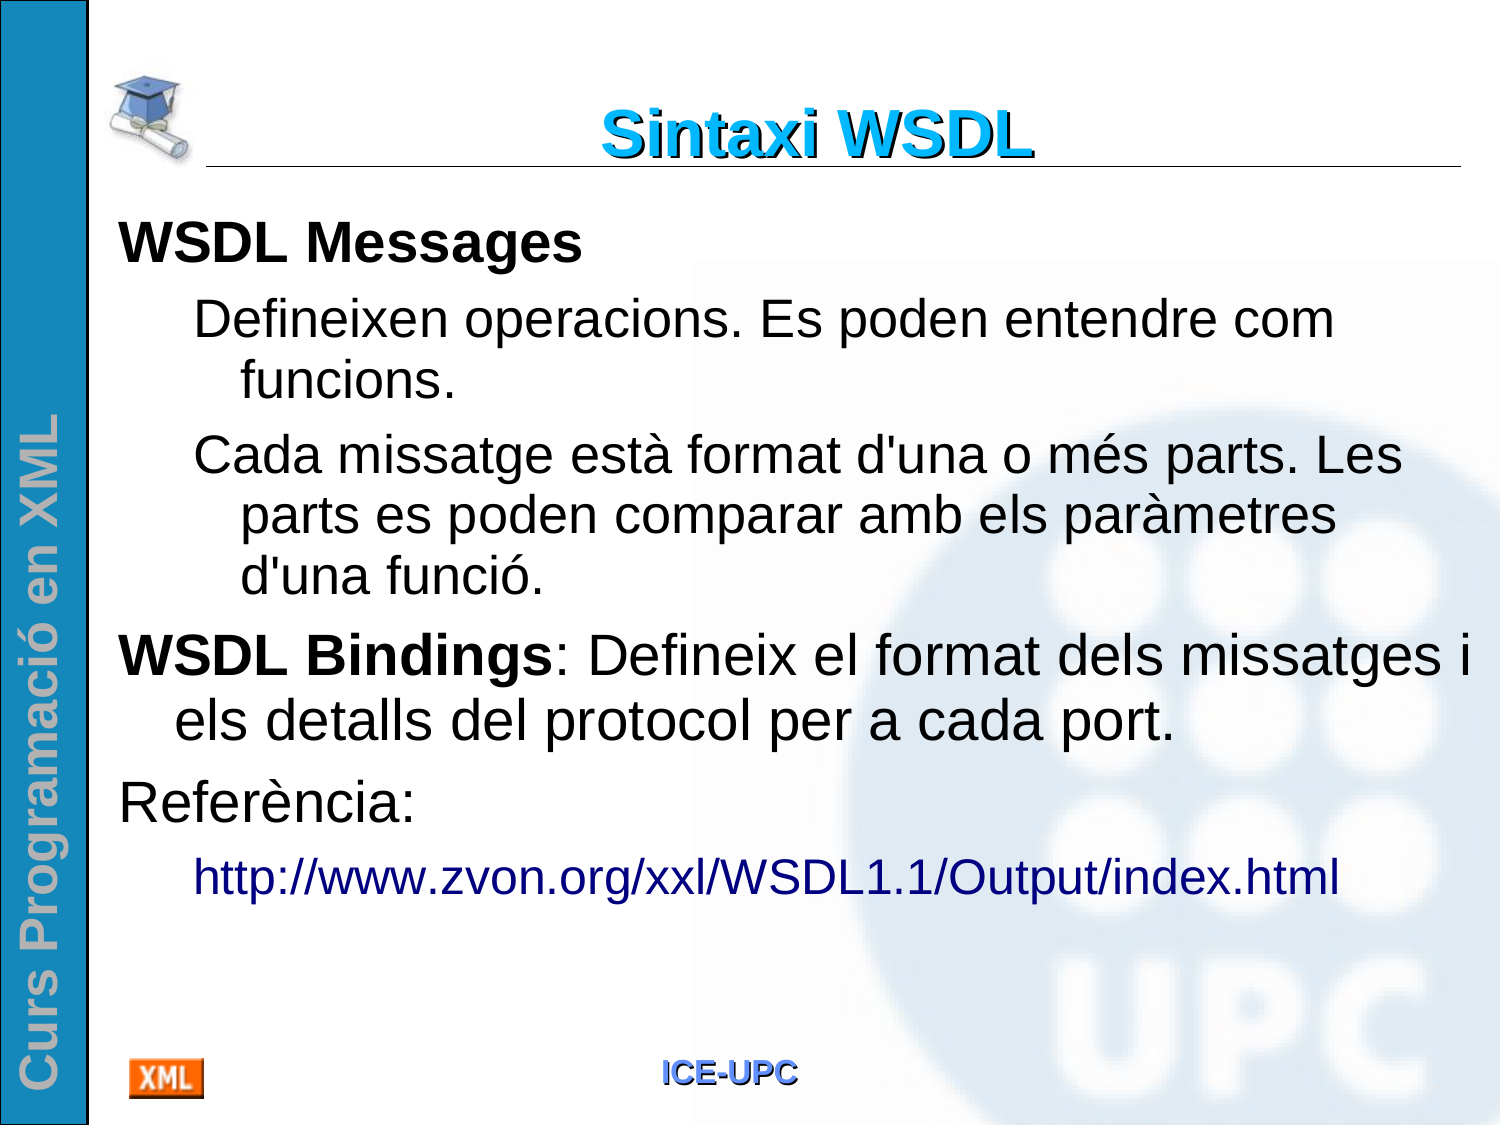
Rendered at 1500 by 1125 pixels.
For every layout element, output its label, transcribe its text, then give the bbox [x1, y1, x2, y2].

picture [93, 61, 206, 174]
picture [129, 1058, 204, 1099]
title Sintaxi WSDL [206, 88, 1447, 178]
picture [694, 262, 1500, 1125]
list WSDL Messages Defineixen operacions. Es poden entendre com funcions. Cada missatge està format d'una o més parts. Les parts es poden comparar amb els paràmetres d'una funció. WSDL Bindings: Defineix el format dels missatges i els detalls del protocol per a cada port. Referència: http://www.zvon.org/xxl/WSDL1.1/Output/index.html [118, 209, 1477, 1053]
